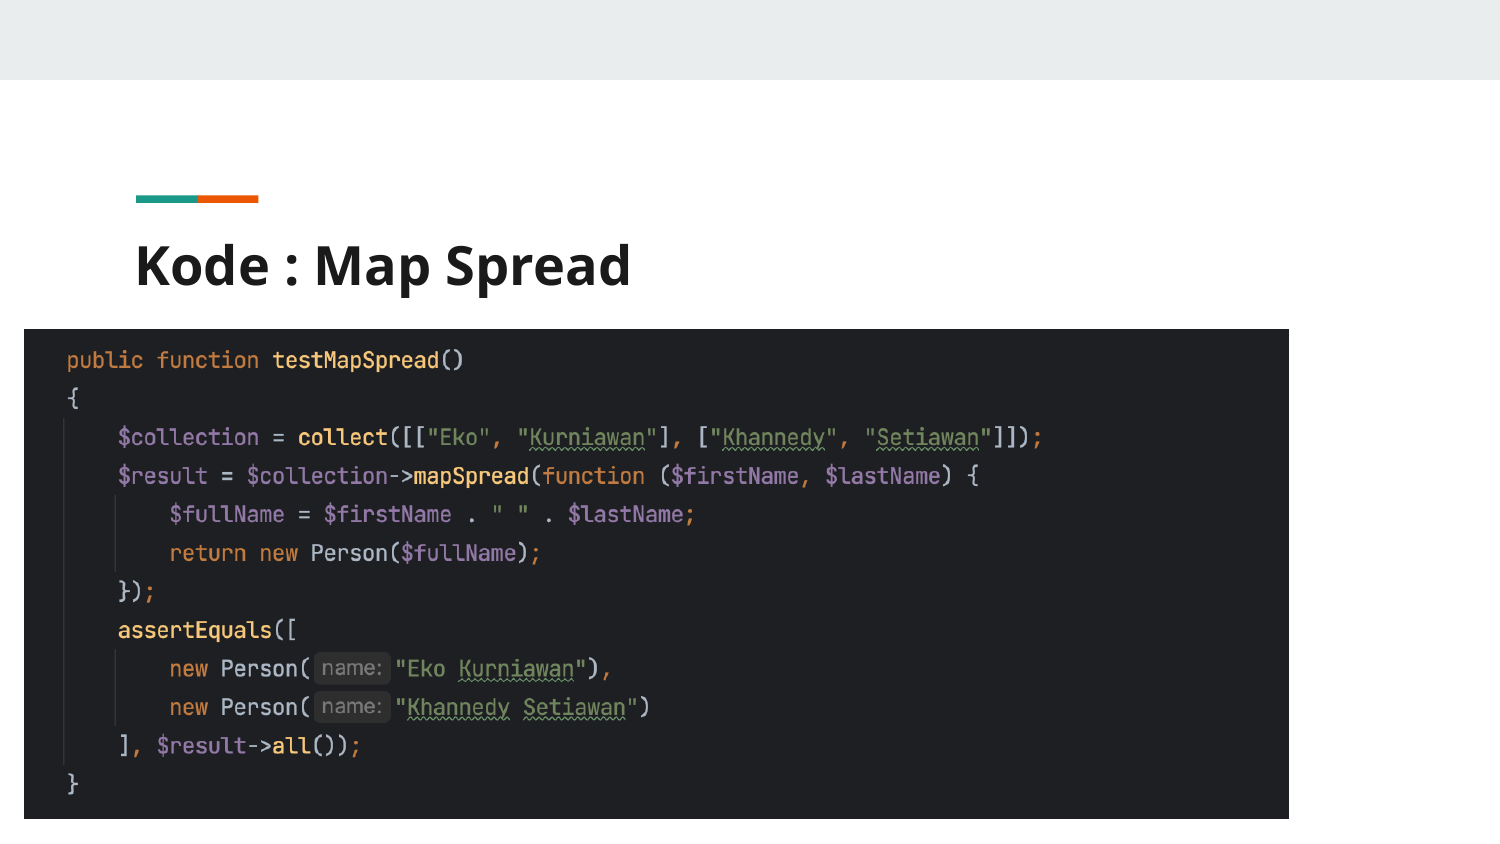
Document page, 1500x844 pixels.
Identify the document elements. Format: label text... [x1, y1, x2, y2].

picture [24, 329, 1289, 819]
title Kode : Map Spread [119, 216, 1381, 305]
